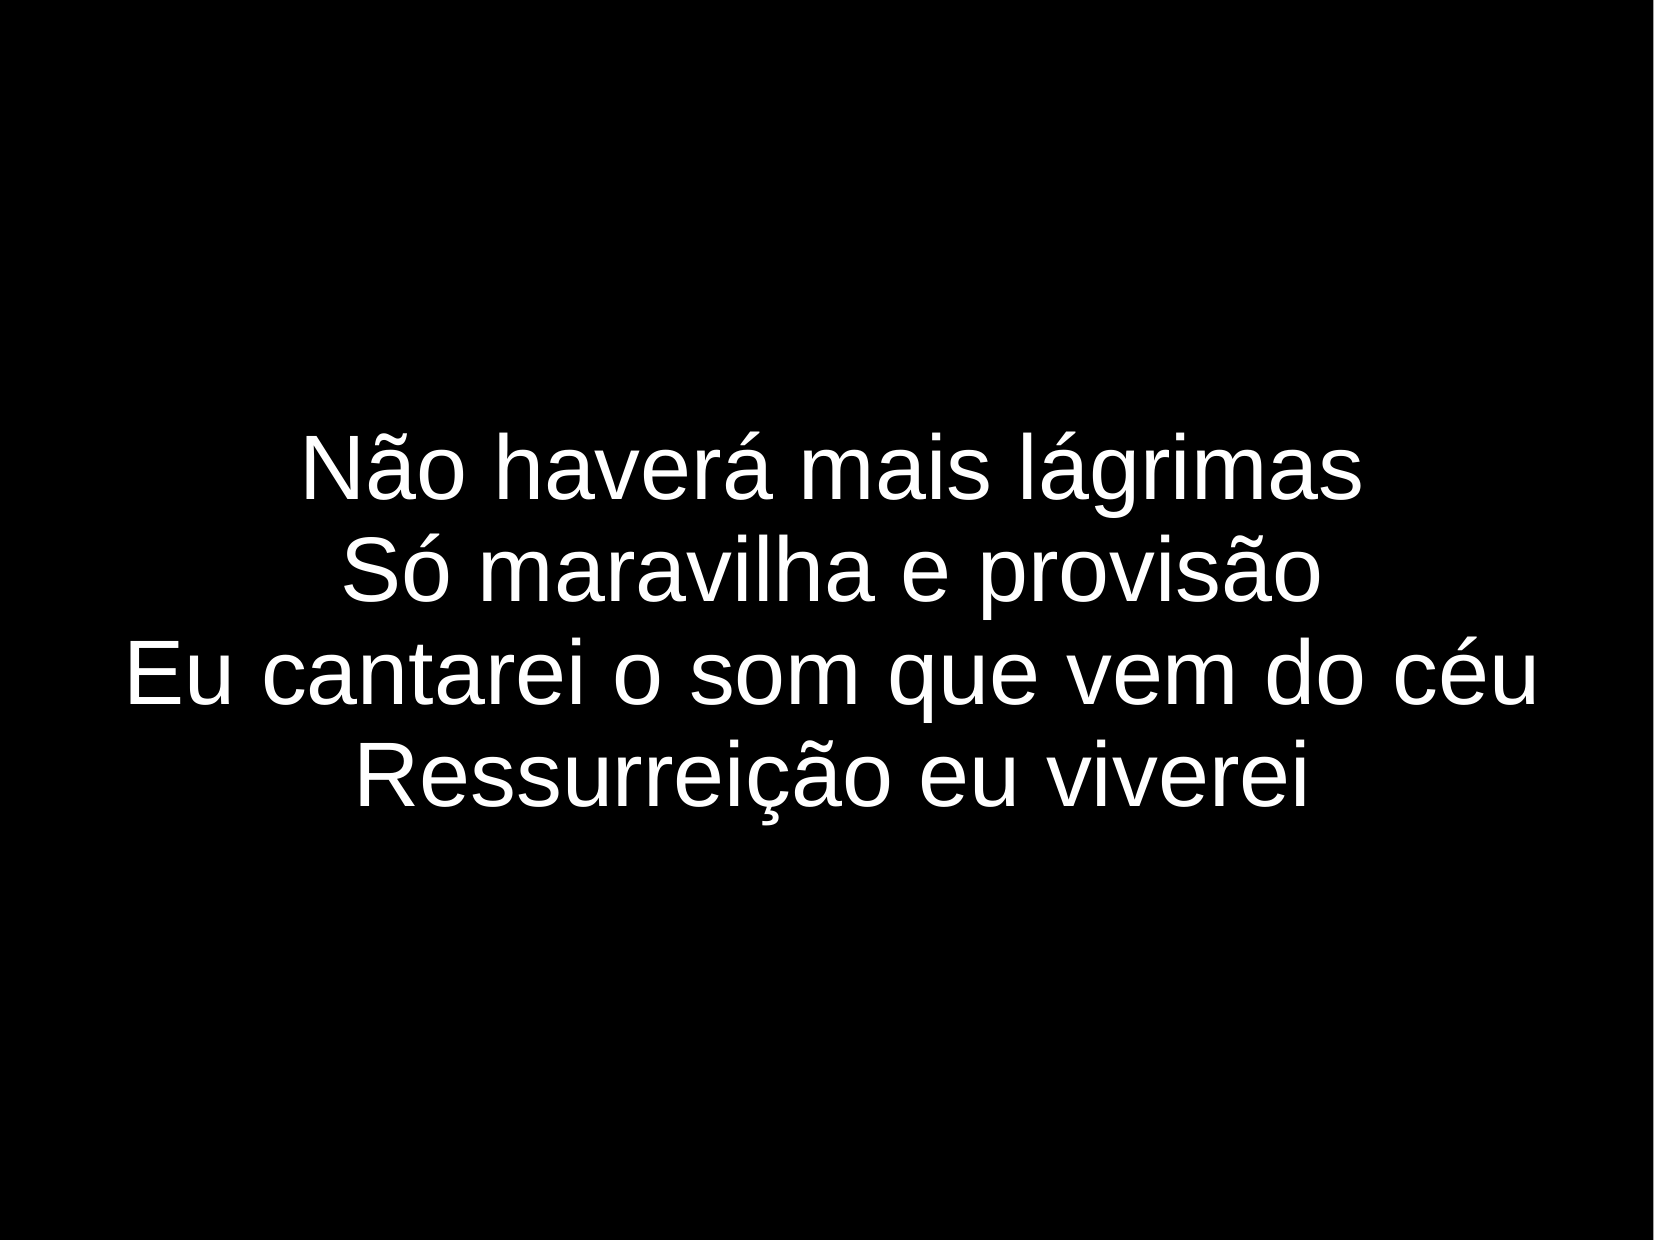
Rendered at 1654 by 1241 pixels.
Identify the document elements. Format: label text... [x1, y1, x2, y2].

subtitle Não haverá mais lágrimas Só maravilha e provisão Eu cantarei o som que vem do céu Ressurreição eu viverei [59, 49, 1607, 1193]
